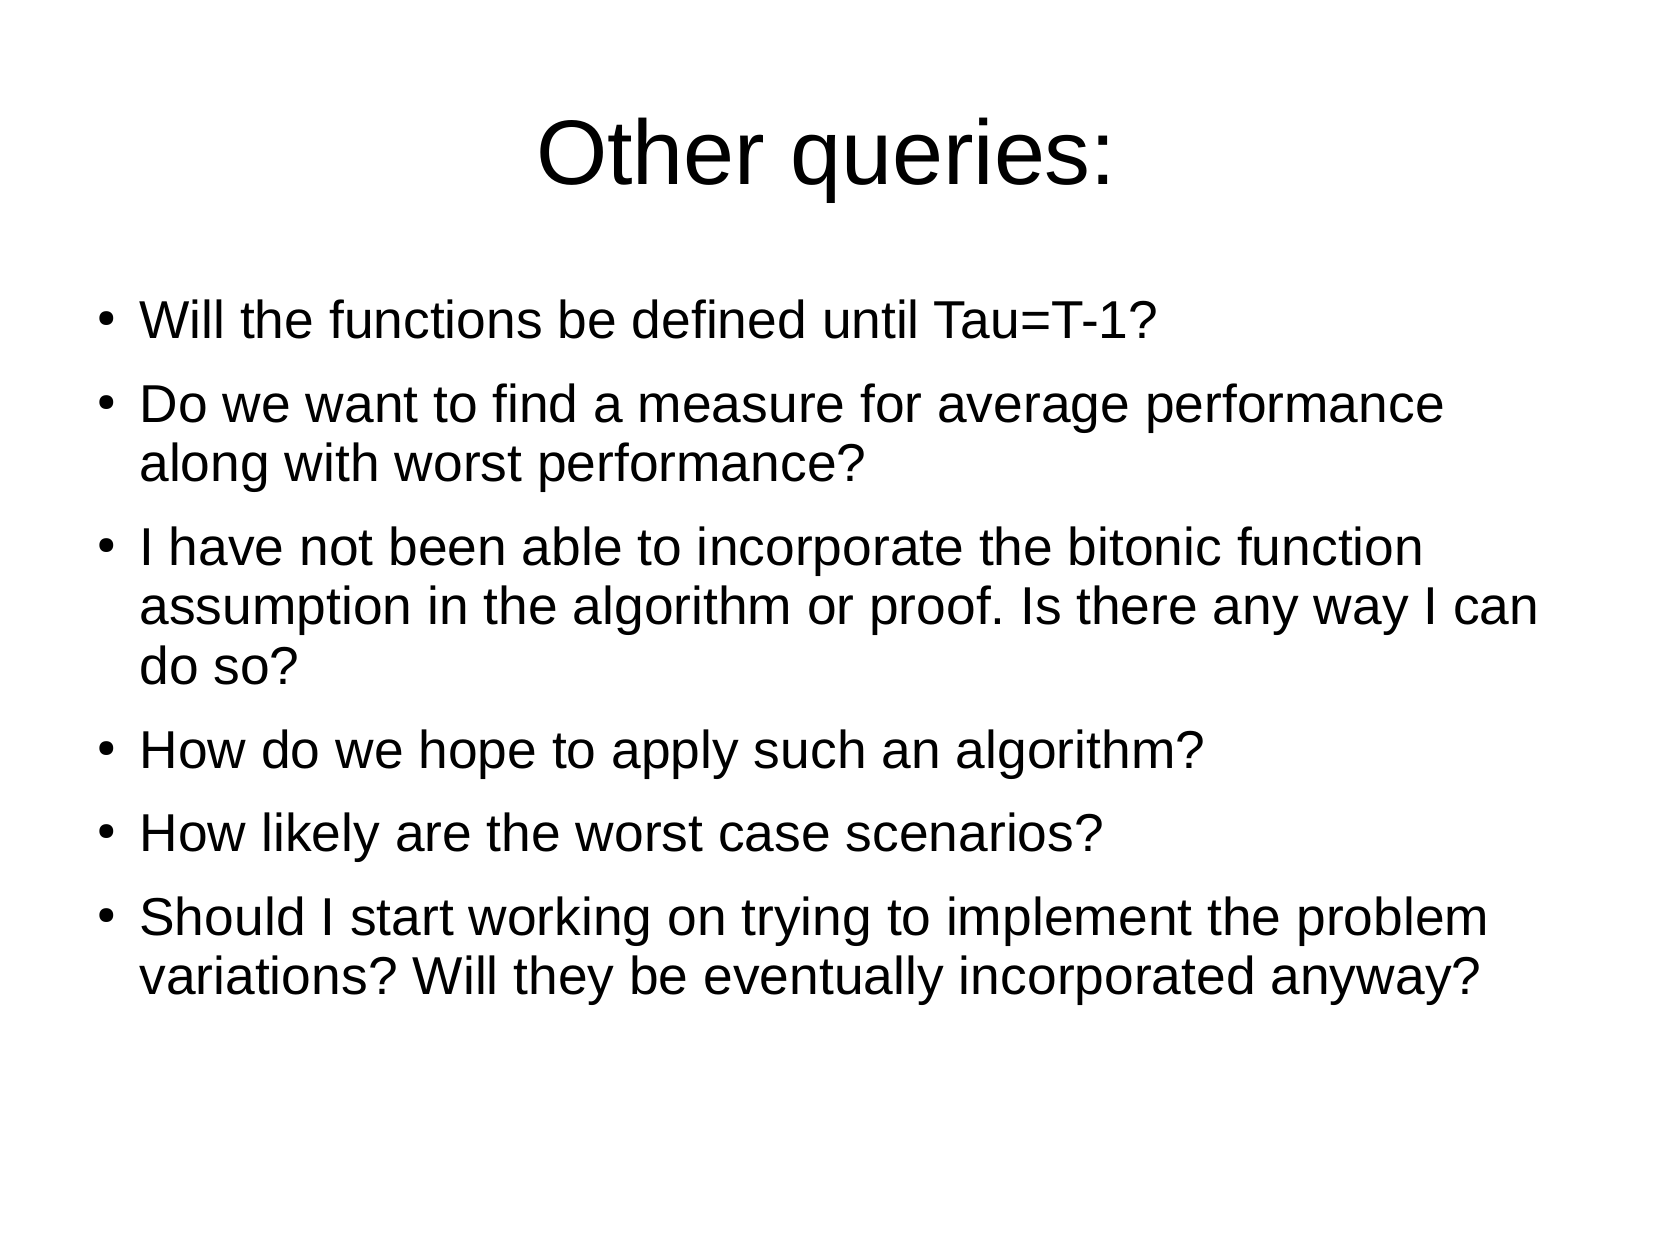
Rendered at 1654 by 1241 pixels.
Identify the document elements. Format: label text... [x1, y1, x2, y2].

list Will the functions be defined until Tau=T-1? Do we want to find a measure for average performance along with worst performance? I have not been able to incorporate the bitonic function assumption in the algorithm or proof. Is there any way I can do so? How do we hope to apply such an algorithm? How likely are the worst case scenarios? Should I start working on trying to implement the problem variations? Will they be eventually incorporated anyway? [82, 290, 1571, 1010]
title Other queries: [82, 49, 1571, 257]
